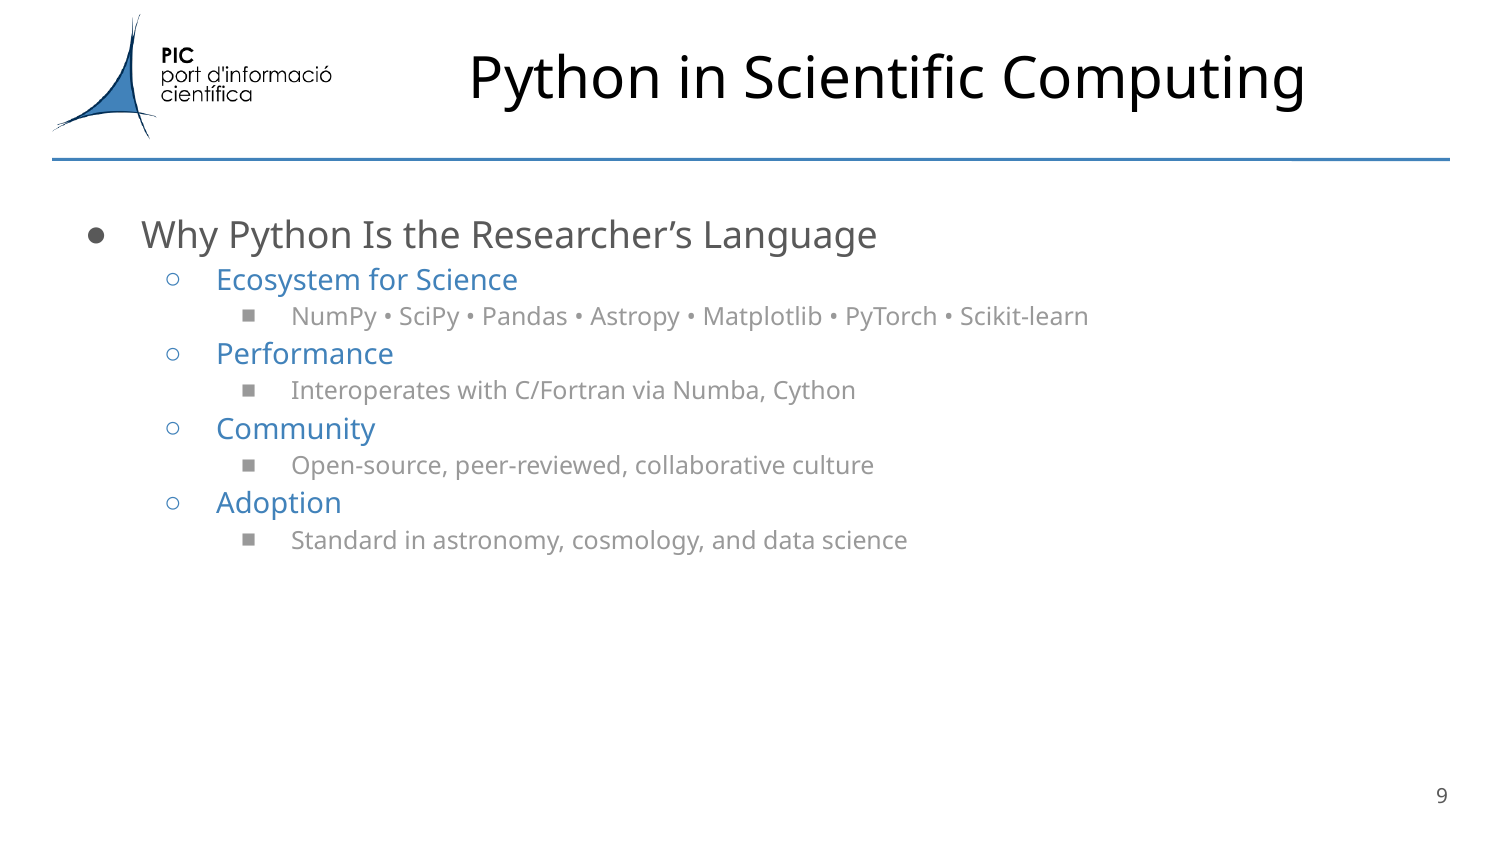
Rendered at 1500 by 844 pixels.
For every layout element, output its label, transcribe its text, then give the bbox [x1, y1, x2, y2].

title Python in Scientific Computing [327, 10, 1449, 141]
list Why Python Is the Researcher’s Language Ecosystem for Science NumPy • SciPy • Pandas • Astropy • Matplotlib • PyTorch • Scikit-learn Performance Interoperates with C/Fortran via Numba, Cython Community Open-source, peer-reviewed, collaborative culture Adoption Standard in astronomy, cosmology, and data science [51, 189, 1449, 750]
slide_number 1 [1372, 764, 1463, 830]
picture [50, 10, 327, 141]
